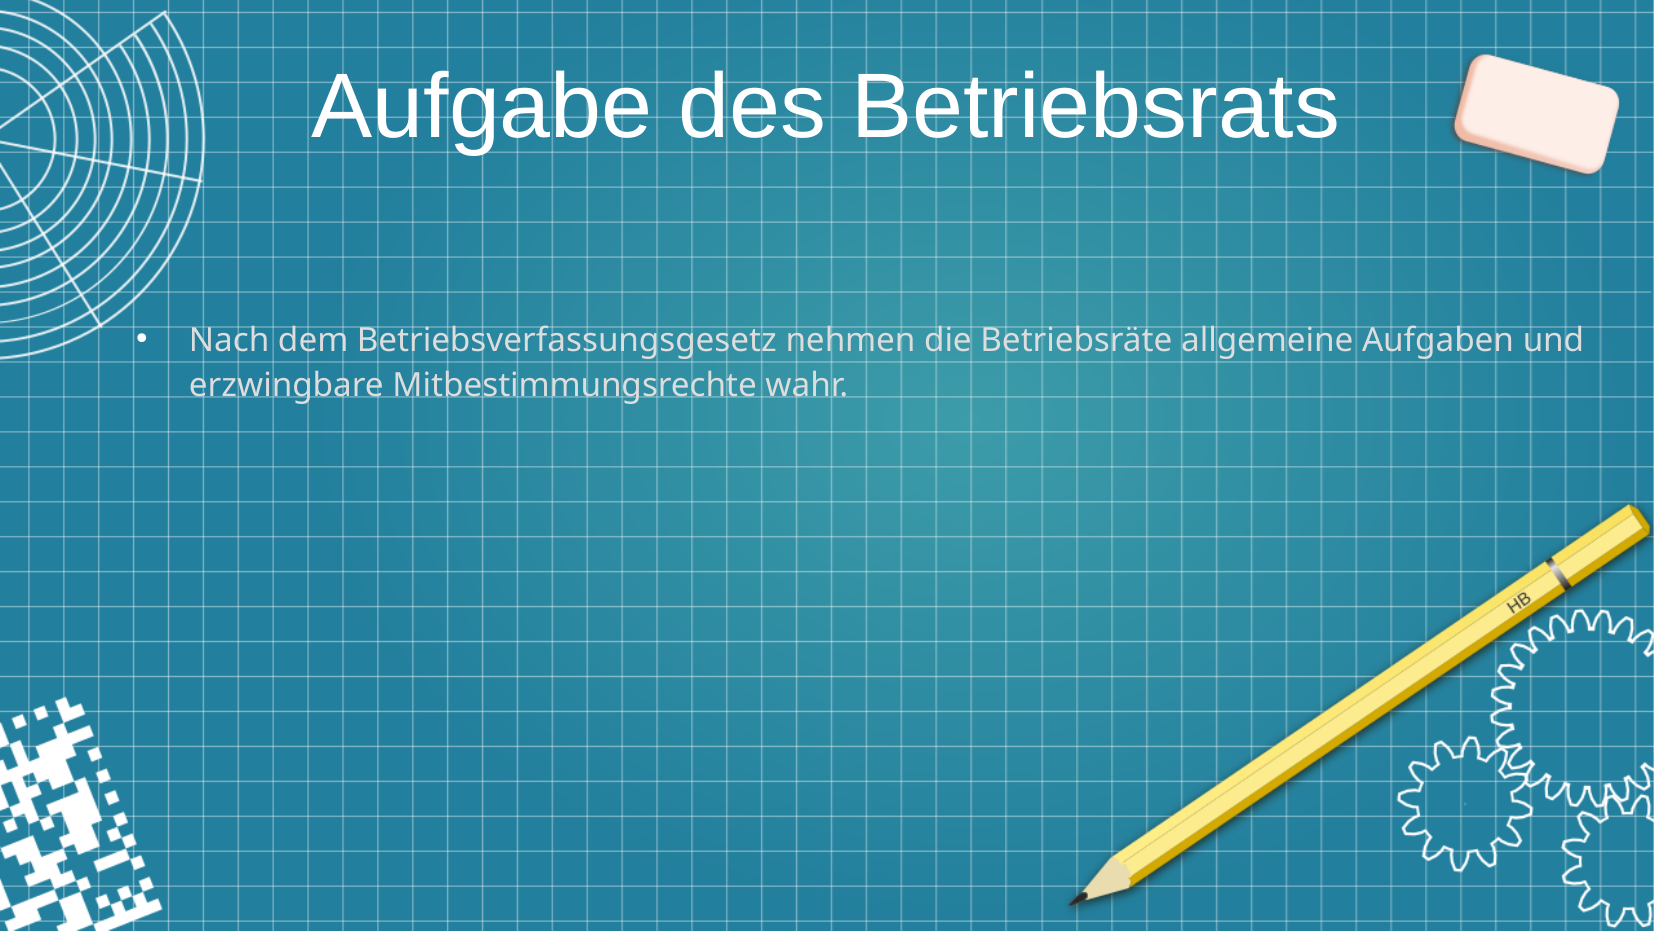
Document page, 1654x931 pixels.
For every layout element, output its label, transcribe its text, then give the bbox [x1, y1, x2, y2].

list Nach dem Betriebsverfassungsgesetz nehmen die Betriebsräte allgemeine Aufgaben und erzwingbare Mitbestimmungsrechte wahr. [118, 315, 1607, 768]
title Aufgabe des Betriebsrats [82, 0, 1571, 213]
picture [0, 0, 1654, 931]
